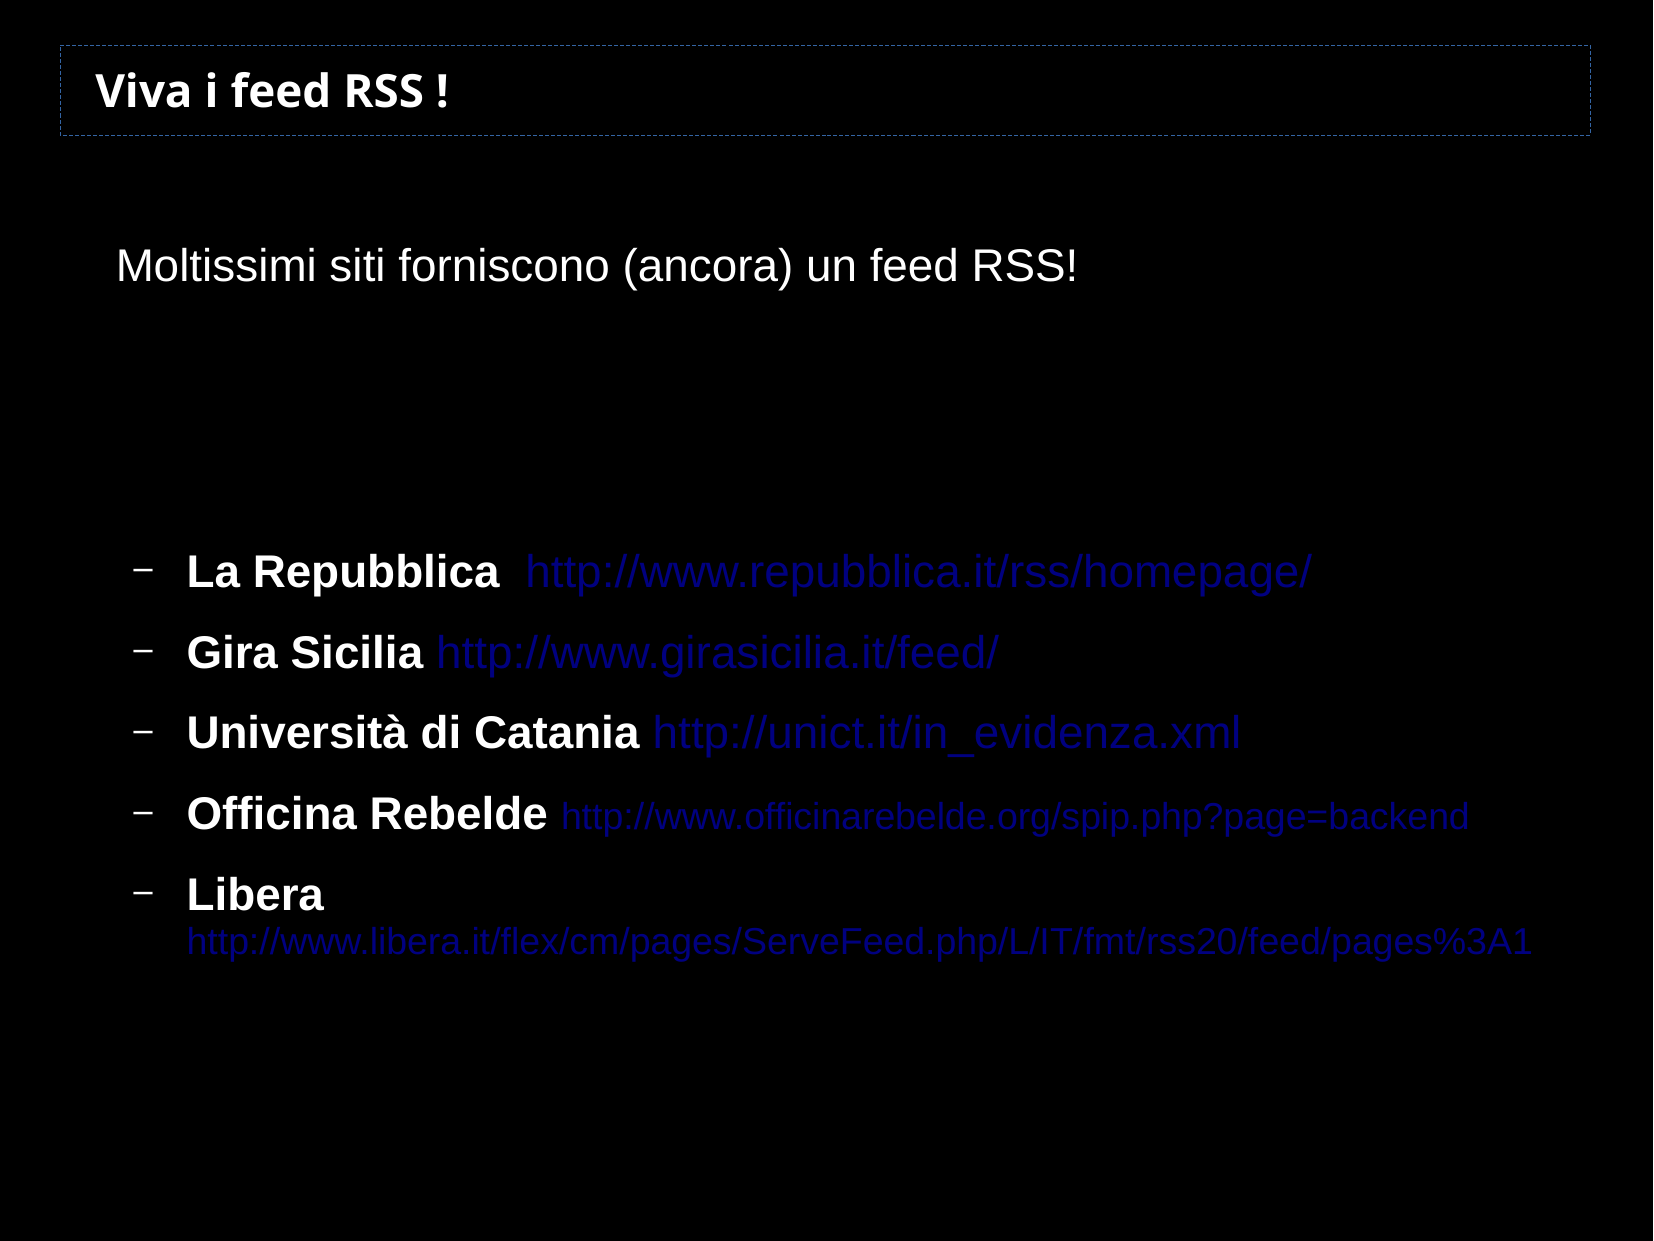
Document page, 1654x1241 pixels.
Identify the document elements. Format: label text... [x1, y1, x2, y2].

list Viva i feed RSS ! [60, 45, 1591, 136]
text_box Moltissimi siti forniscono (ancora) un feed RSS! [45, 239, 1545, 510]
text_box La Repubblica http://www.repubblica.it/rss/homepage/ Gira Sicilia http://www.girasicilia.it/feed/ Università di Catania http://unict.it/in_evidenza.xml Officina Rebelde http://www.officinarebelde.org/spip.php?page=backend Libera http://www.libera.it/flex/cm/pages/ServeFeed.php/L/IT/fmt/rss20/feed/pages%3A1 [45, 510, 1545, 1075]
